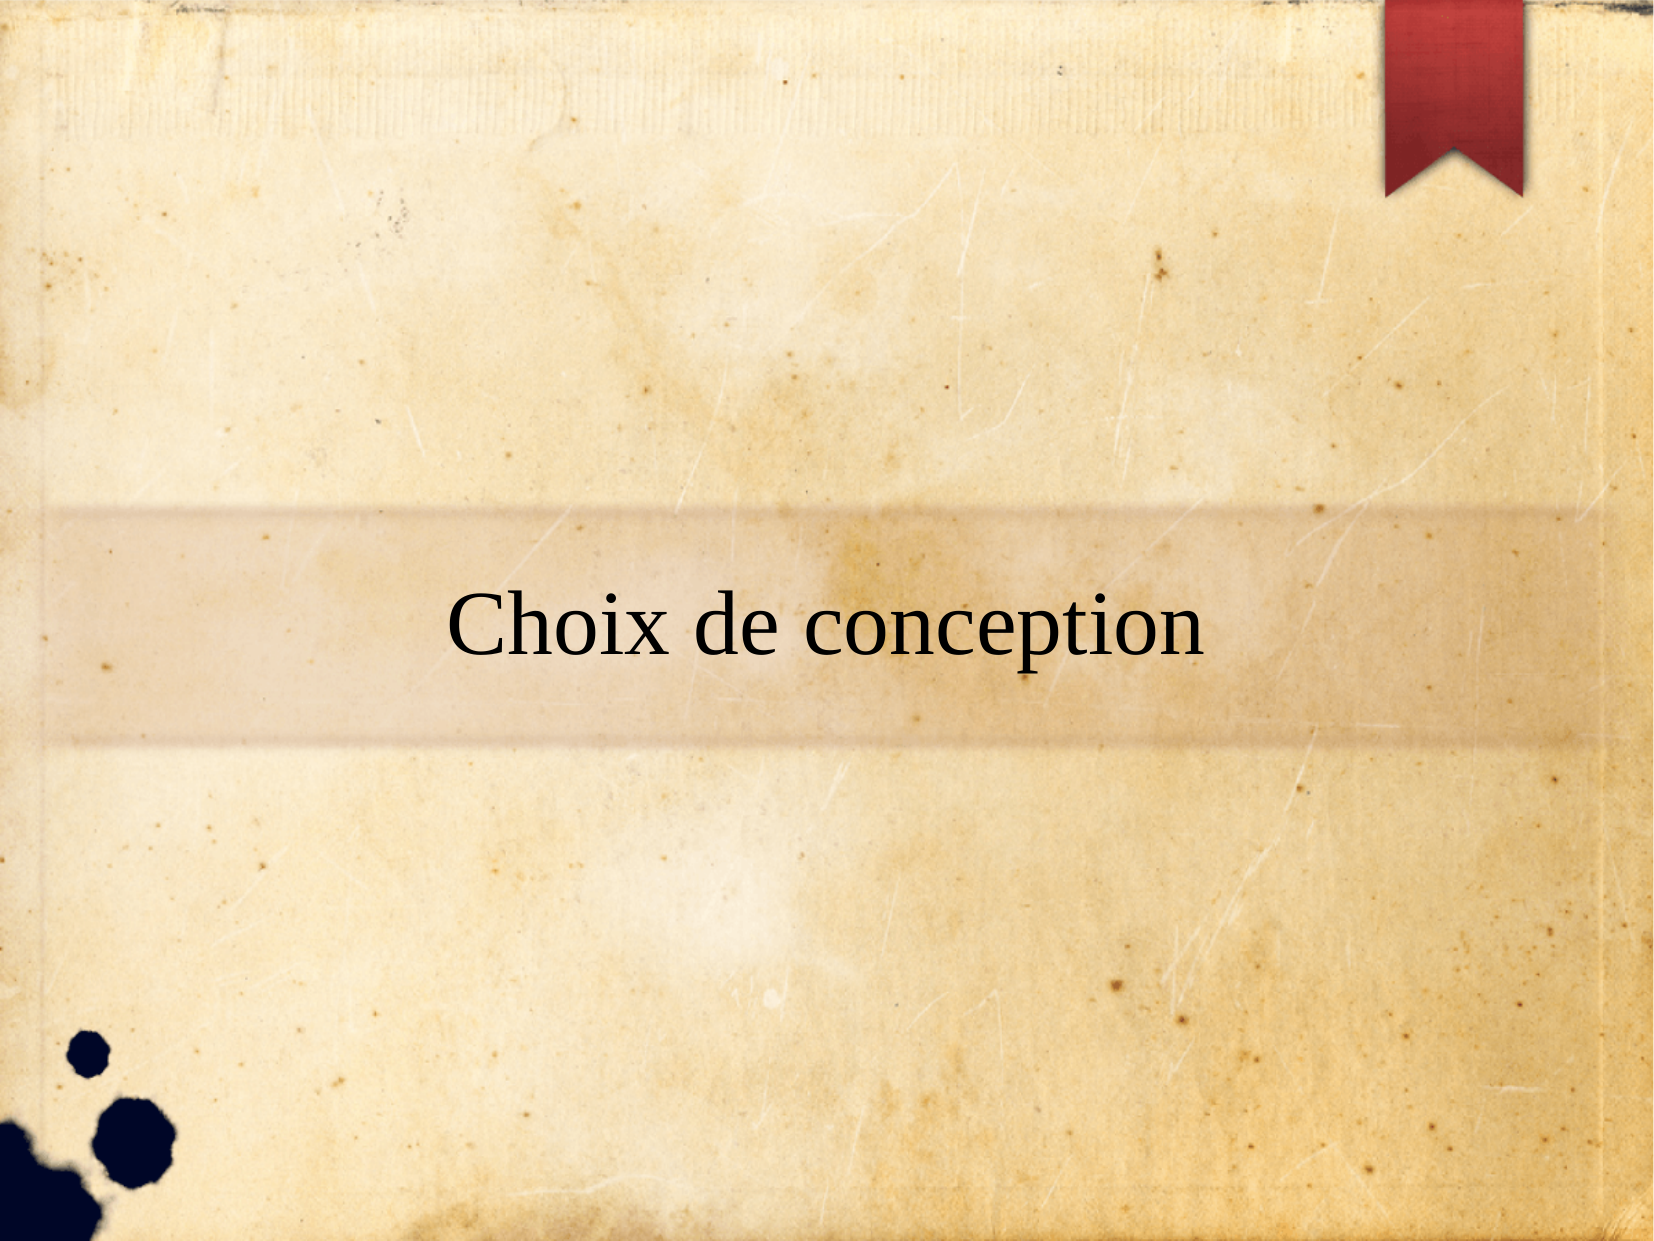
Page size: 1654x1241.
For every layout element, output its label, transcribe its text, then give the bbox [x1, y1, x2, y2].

title Choix de conception [82, 519, 1571, 727]
picture [0, 0, 1654, 1241]
